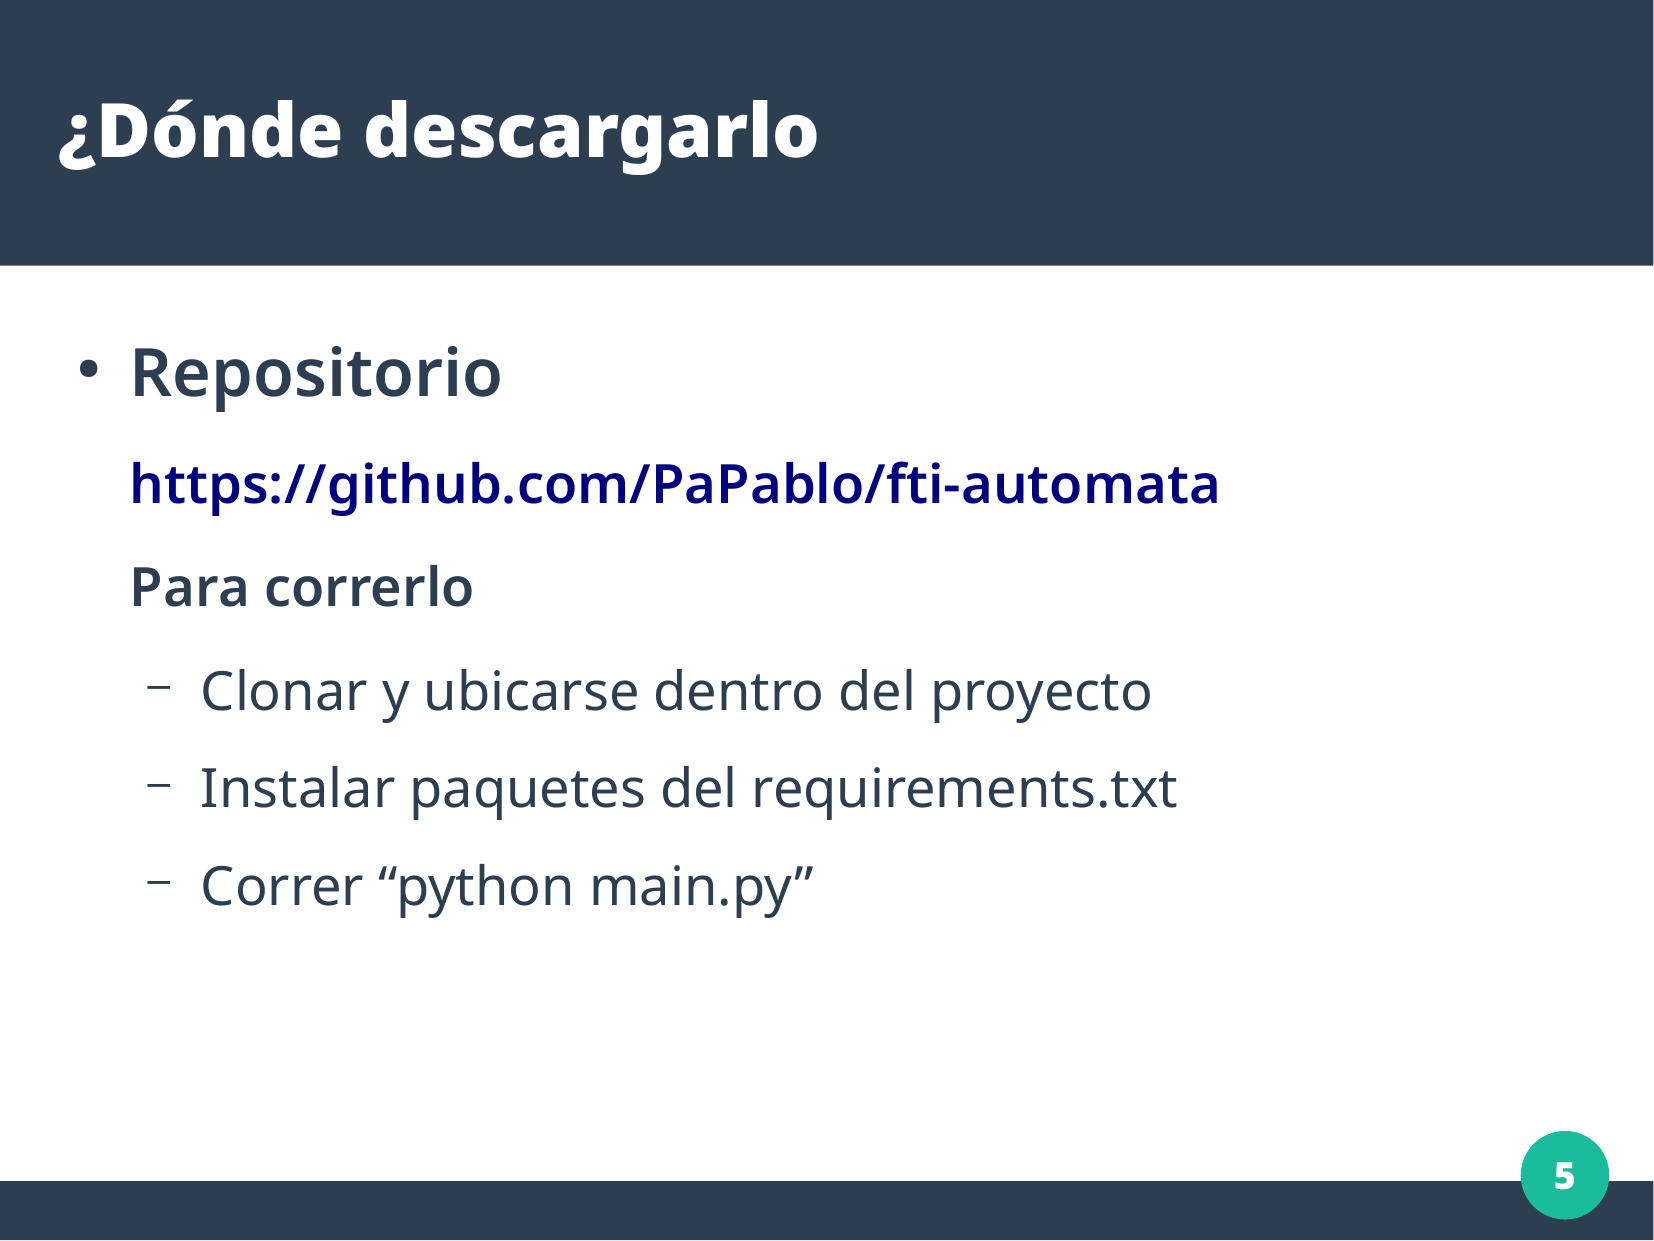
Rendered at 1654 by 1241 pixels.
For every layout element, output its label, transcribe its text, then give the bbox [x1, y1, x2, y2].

list Repositorio https://github.com/PaPablo/fti-automata Para correrlo Clonar y ubicarse dentro del proyecto Instalar paquetes del requirements.txt Correr “python main.py” [59, 324, 1595, 1152]
title ¿Dónde descargarlo [59, 49, 1595, 207]
